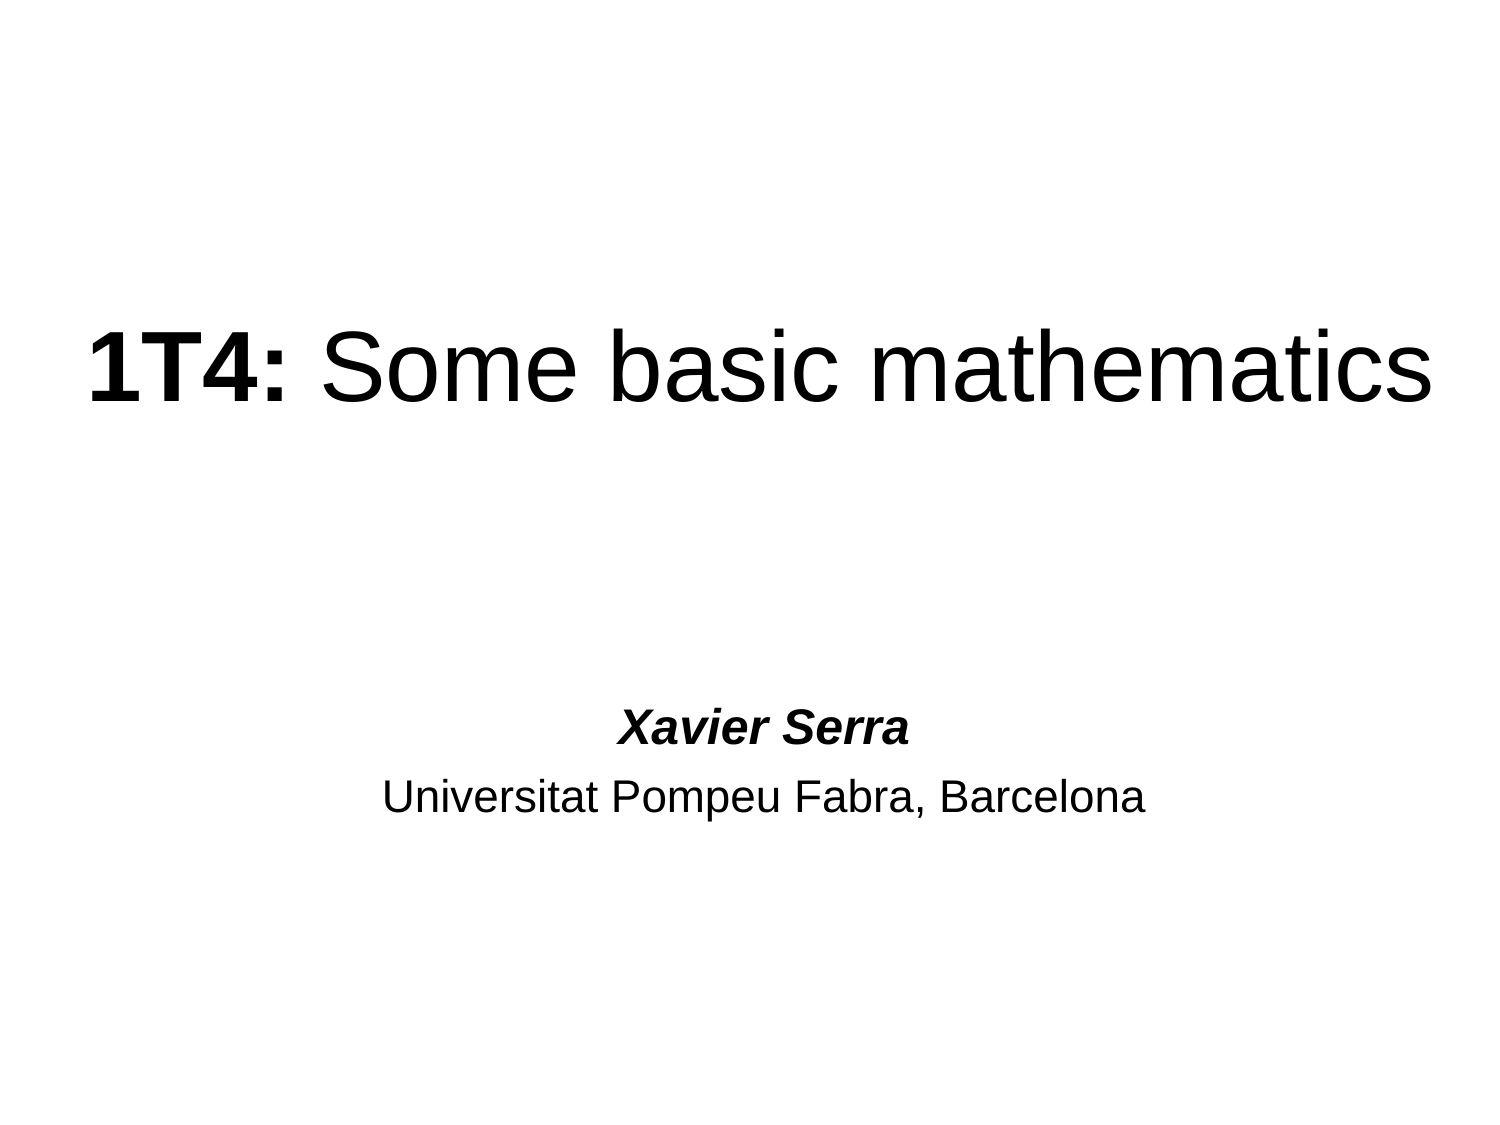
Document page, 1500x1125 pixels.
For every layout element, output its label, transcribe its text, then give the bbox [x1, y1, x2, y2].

title 1T4: Some basic mathematics [75, 272, 1447, 461]
text_box Xavier Serra Universitat Pompeu Fabra, Barcelona [307, 691, 1221, 977]
